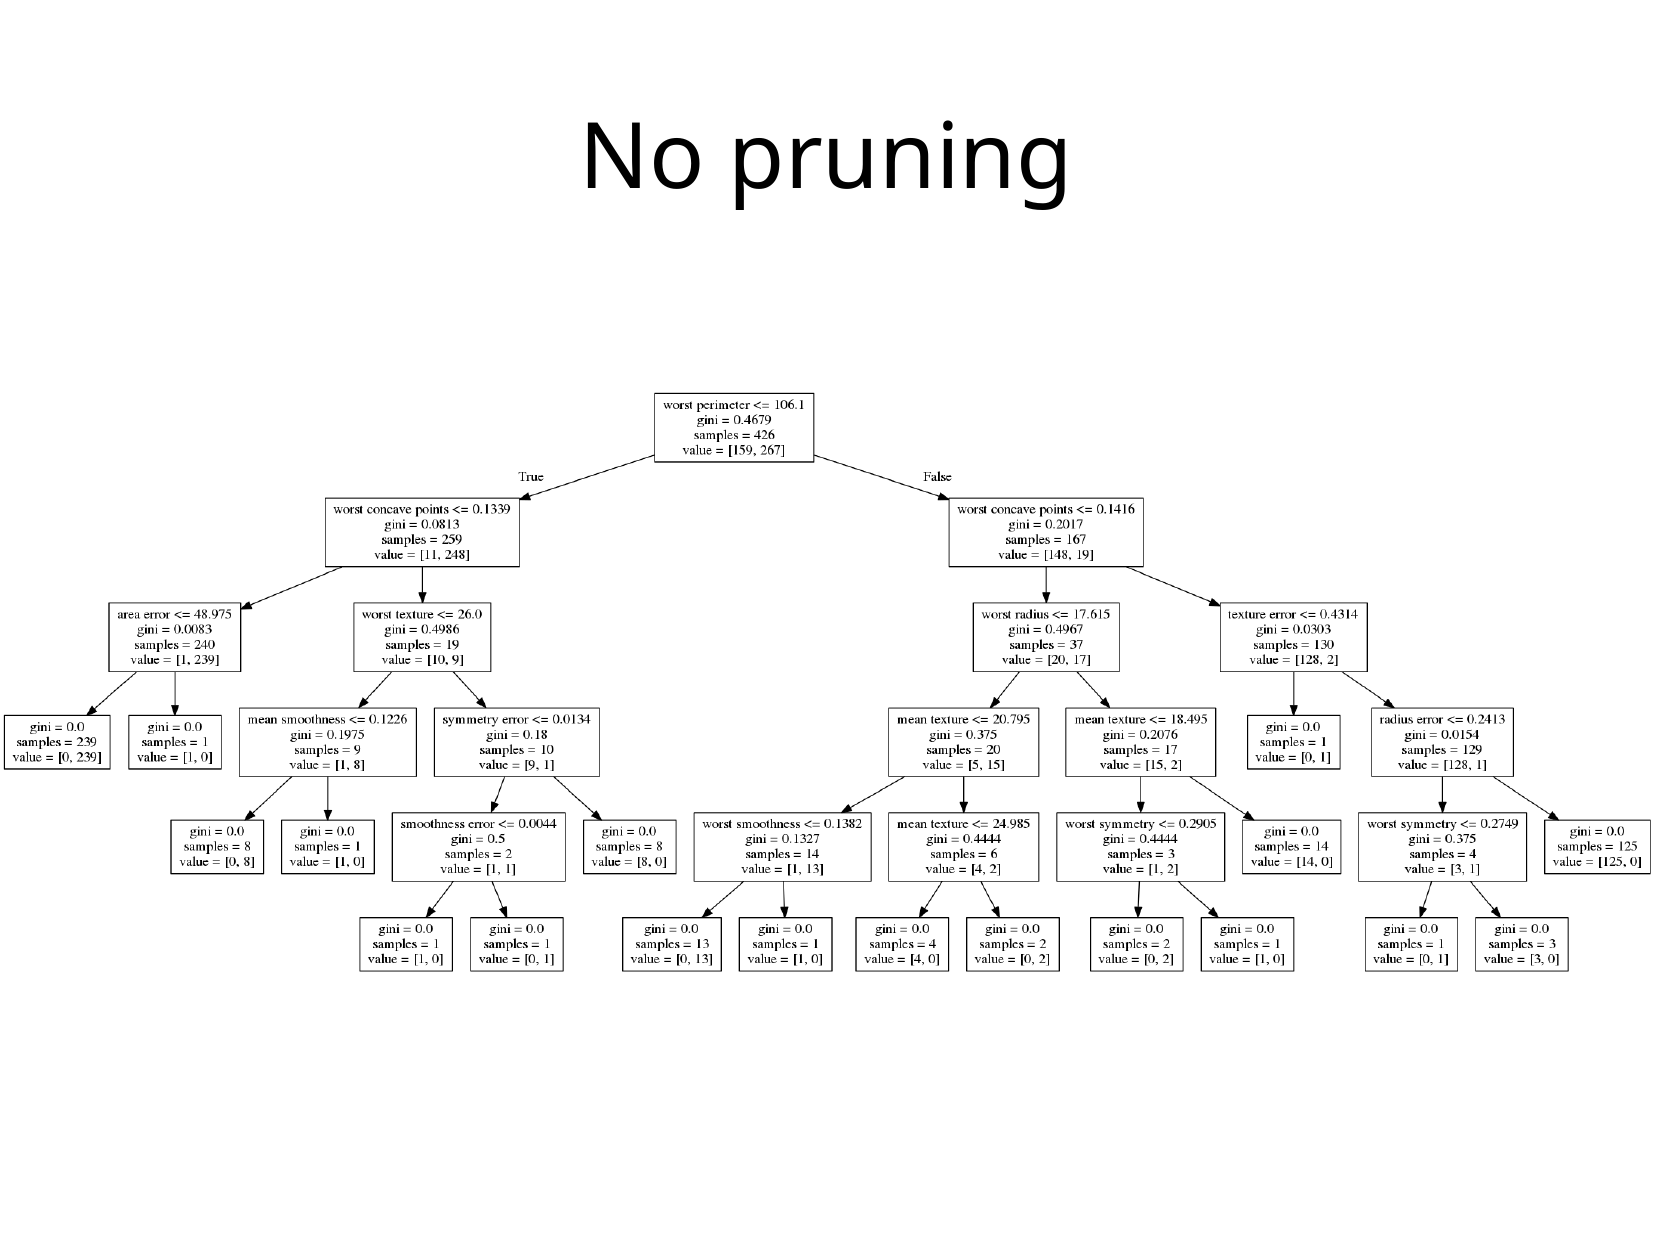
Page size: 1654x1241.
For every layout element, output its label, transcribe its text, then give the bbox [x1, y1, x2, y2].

picture [0, 389, 1654, 975]
title No pruning [82, 49, 1571, 257]
